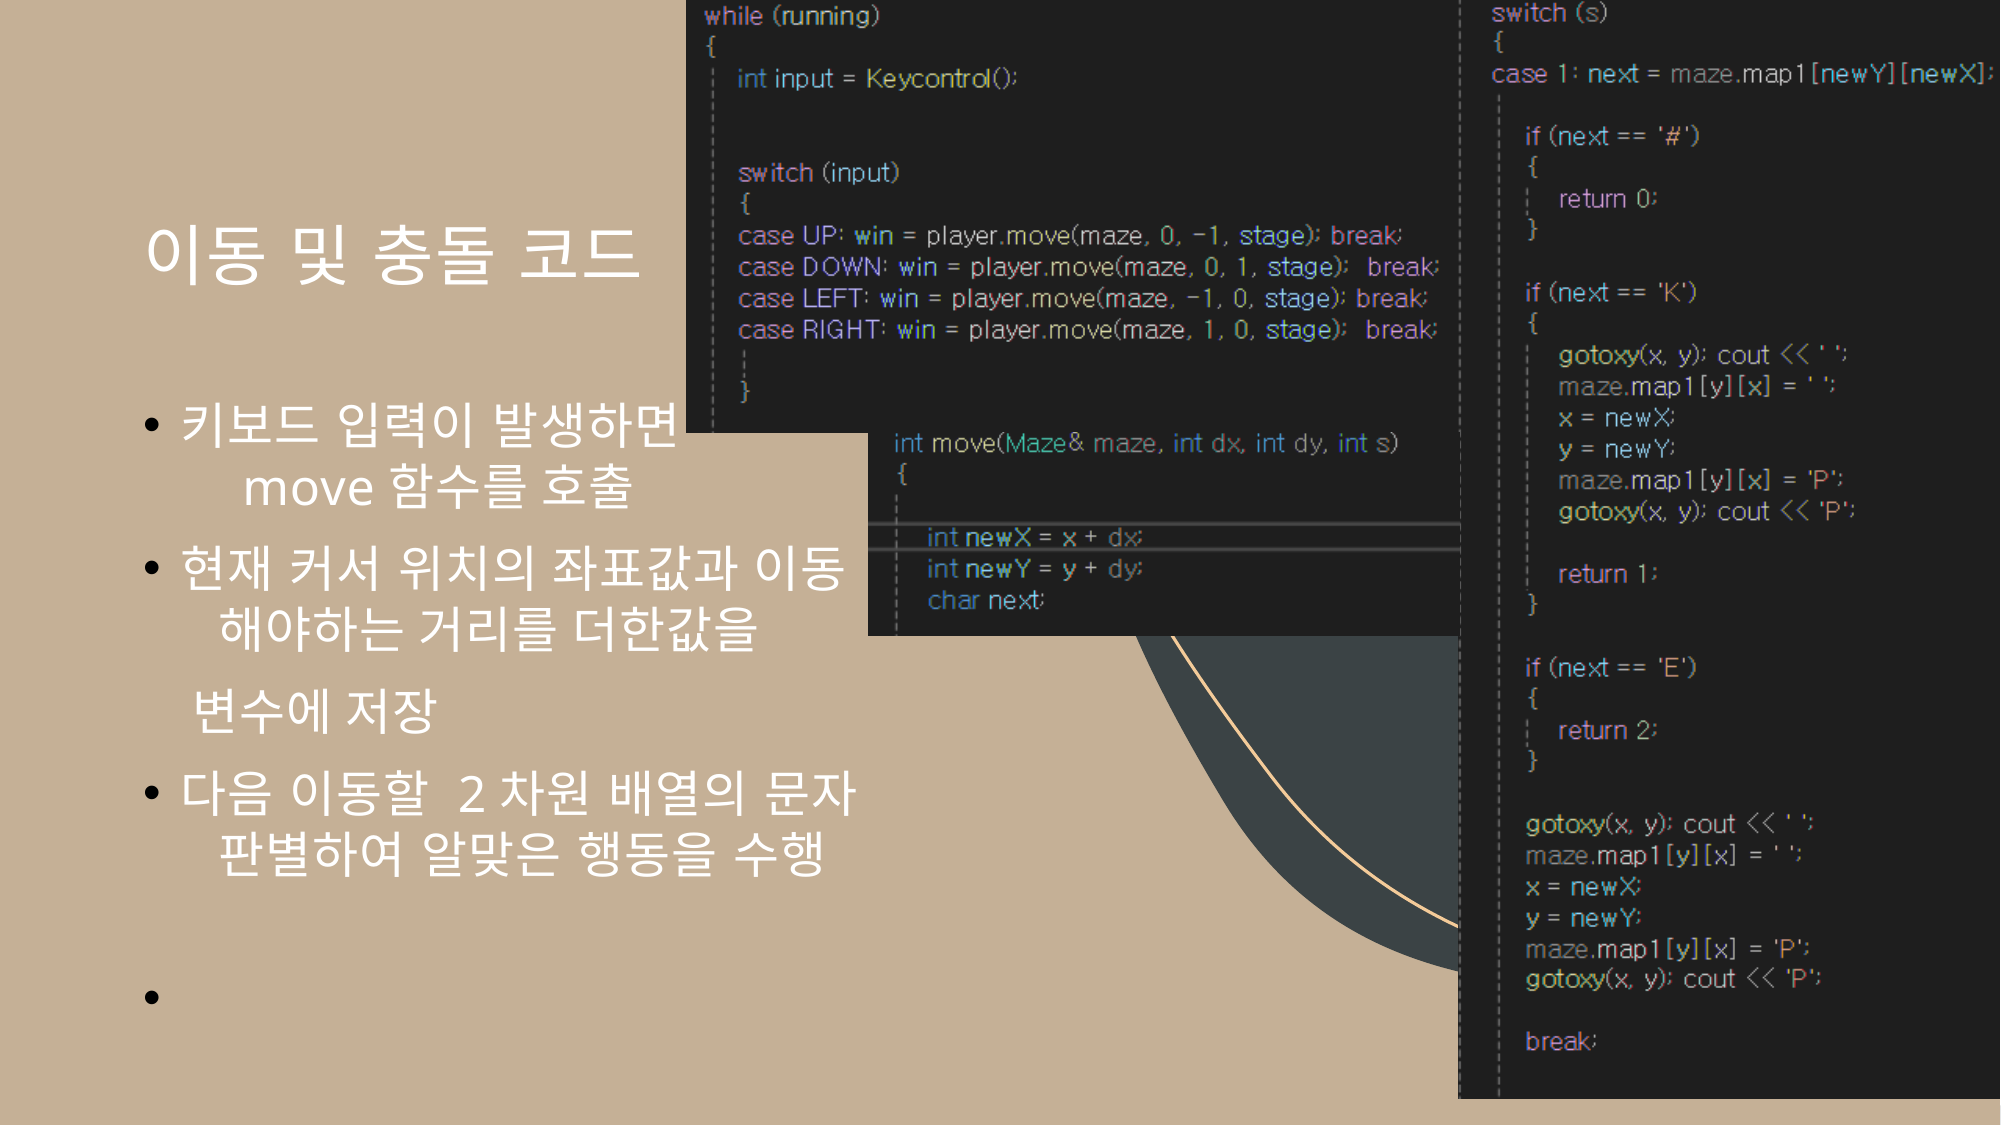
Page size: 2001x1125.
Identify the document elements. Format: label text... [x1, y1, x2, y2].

list 키보드 입력이 발생하면 move함수를 호출 현재 커서 위치의 좌표값과 이동 해야하는 거리를 더한값을 변수에 저장 다음 이동할 2차원 배열의 문자 판별하여 알맞은 행동을 수행 ​ [125, 376, 1001, 1000]
text_box [0, 0, 2000, 1125]
title 이동 및 충돌 코드 [125, 125, 686, 376]
text_box [1175, 636, 1458, 924]
picture [686, 0, 2000, 1100]
